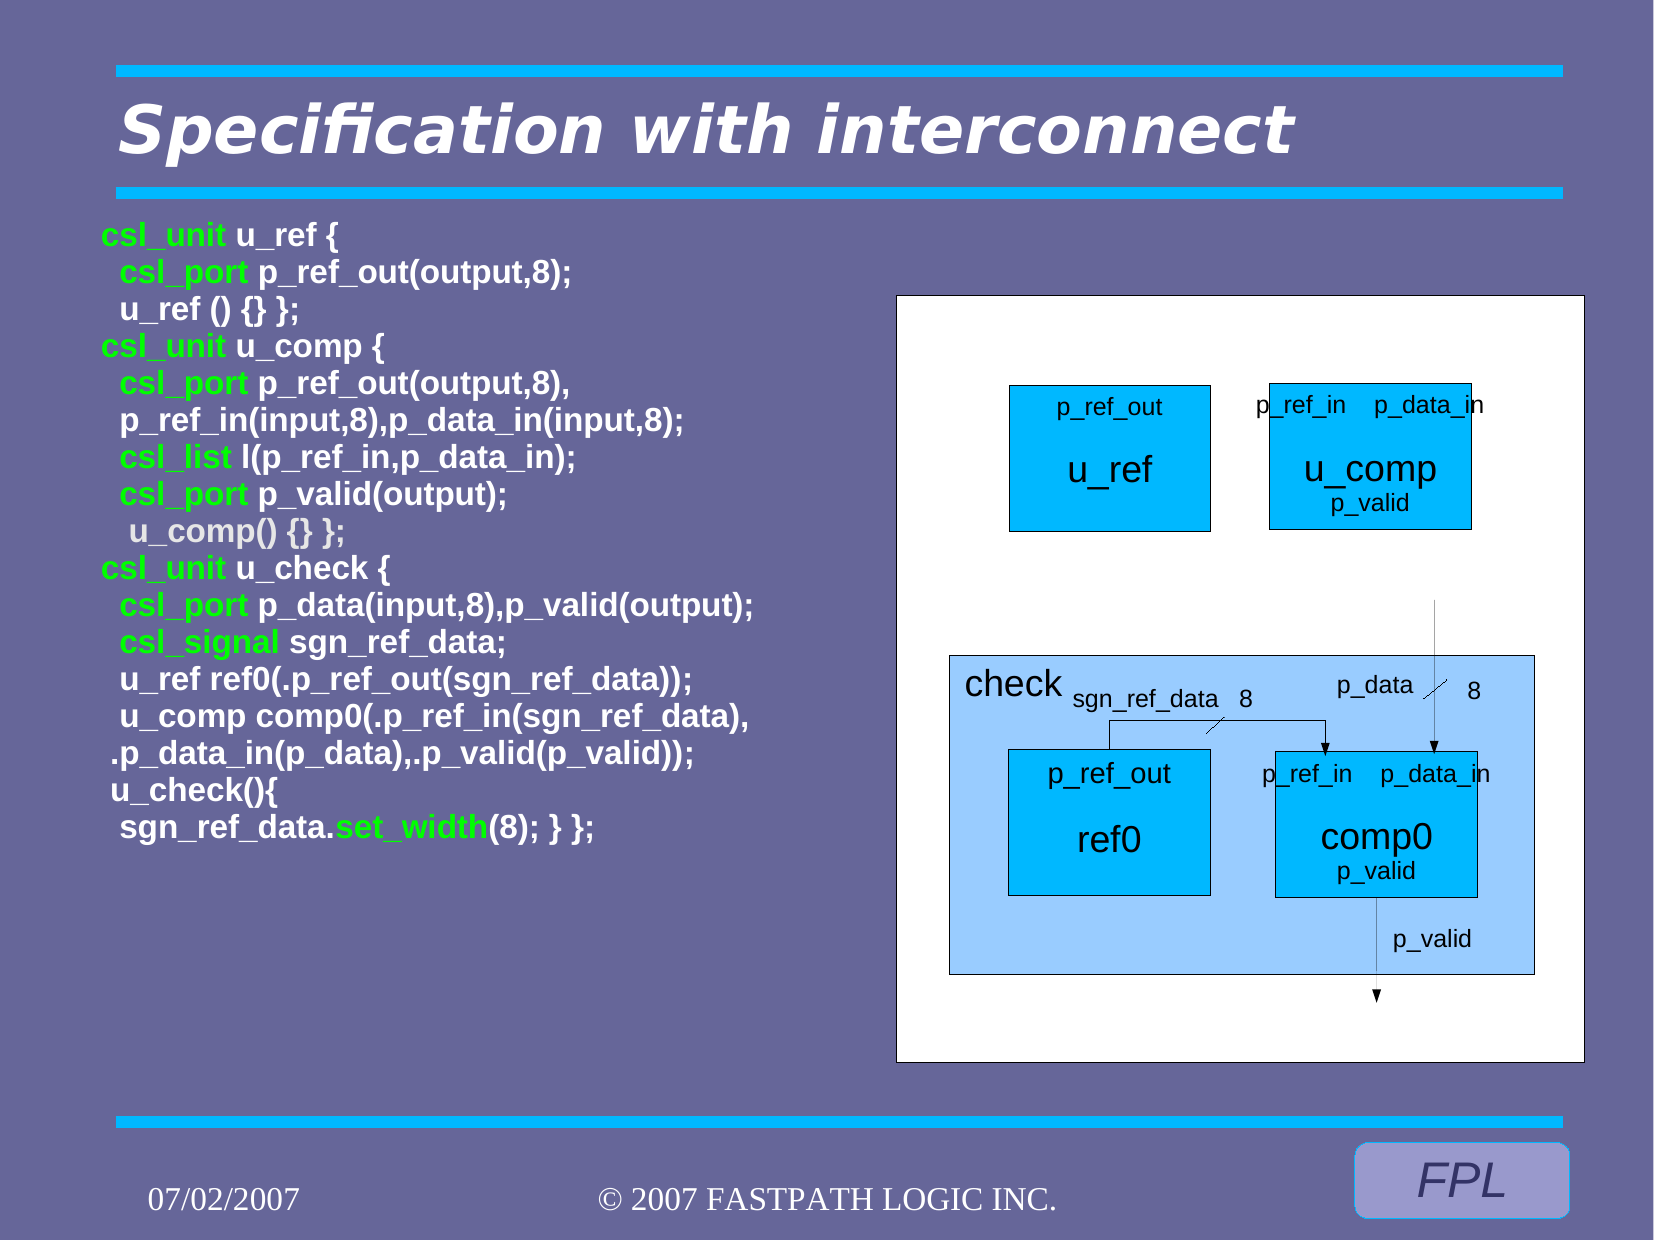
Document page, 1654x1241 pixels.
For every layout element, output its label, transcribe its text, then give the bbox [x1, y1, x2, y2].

text_box p_ref_out ref0 [1008, 749, 1211, 896]
text_box p_ref_in p_data_in comp0 p_valid [1275, 751, 1478, 898]
text_box sgn_ref_data [1081, 679, 1211, 719]
list csl_unit u_ref { csl_port p_ref_out(output,8); u_ref () {} }; csl_unit u_comp { csl_port p_ref_out(output,8), p_ref_in(input,8),p_data_in(input,8); csl_list l(p_ref_in,p_data_in); csl_port p_valid(output); u_comp() {} }; csl_unit u_check { csl_port p_data(input,8),p_valid(output); csl_signal sgn_ref_data; u_ref ref0(.p_ref_out(sgn_ref_data)); u_comp comp0(.p_ref_in(sgn_ref_data), .p_data_in(p_data),.p_valid(p_valid)); u_check(){ sgn_ref_data.set_width(8); } }; [83, 216, 1611, 1129]
title Specification with interconnect [118, 41, 1531, 216]
text_box p_data [1333, 661, 1418, 709]
text_box p_ref_in p_data_in u_comp p_valid [1269, 383, 1472, 530]
text_box p_ref_out u_ref [1009, 385, 1211, 532]
text_box 8 [1452, 671, 1496, 711]
text_box p_valid [1387, 915, 1478, 963]
text_box 8 [1224, 677, 1268, 719]
